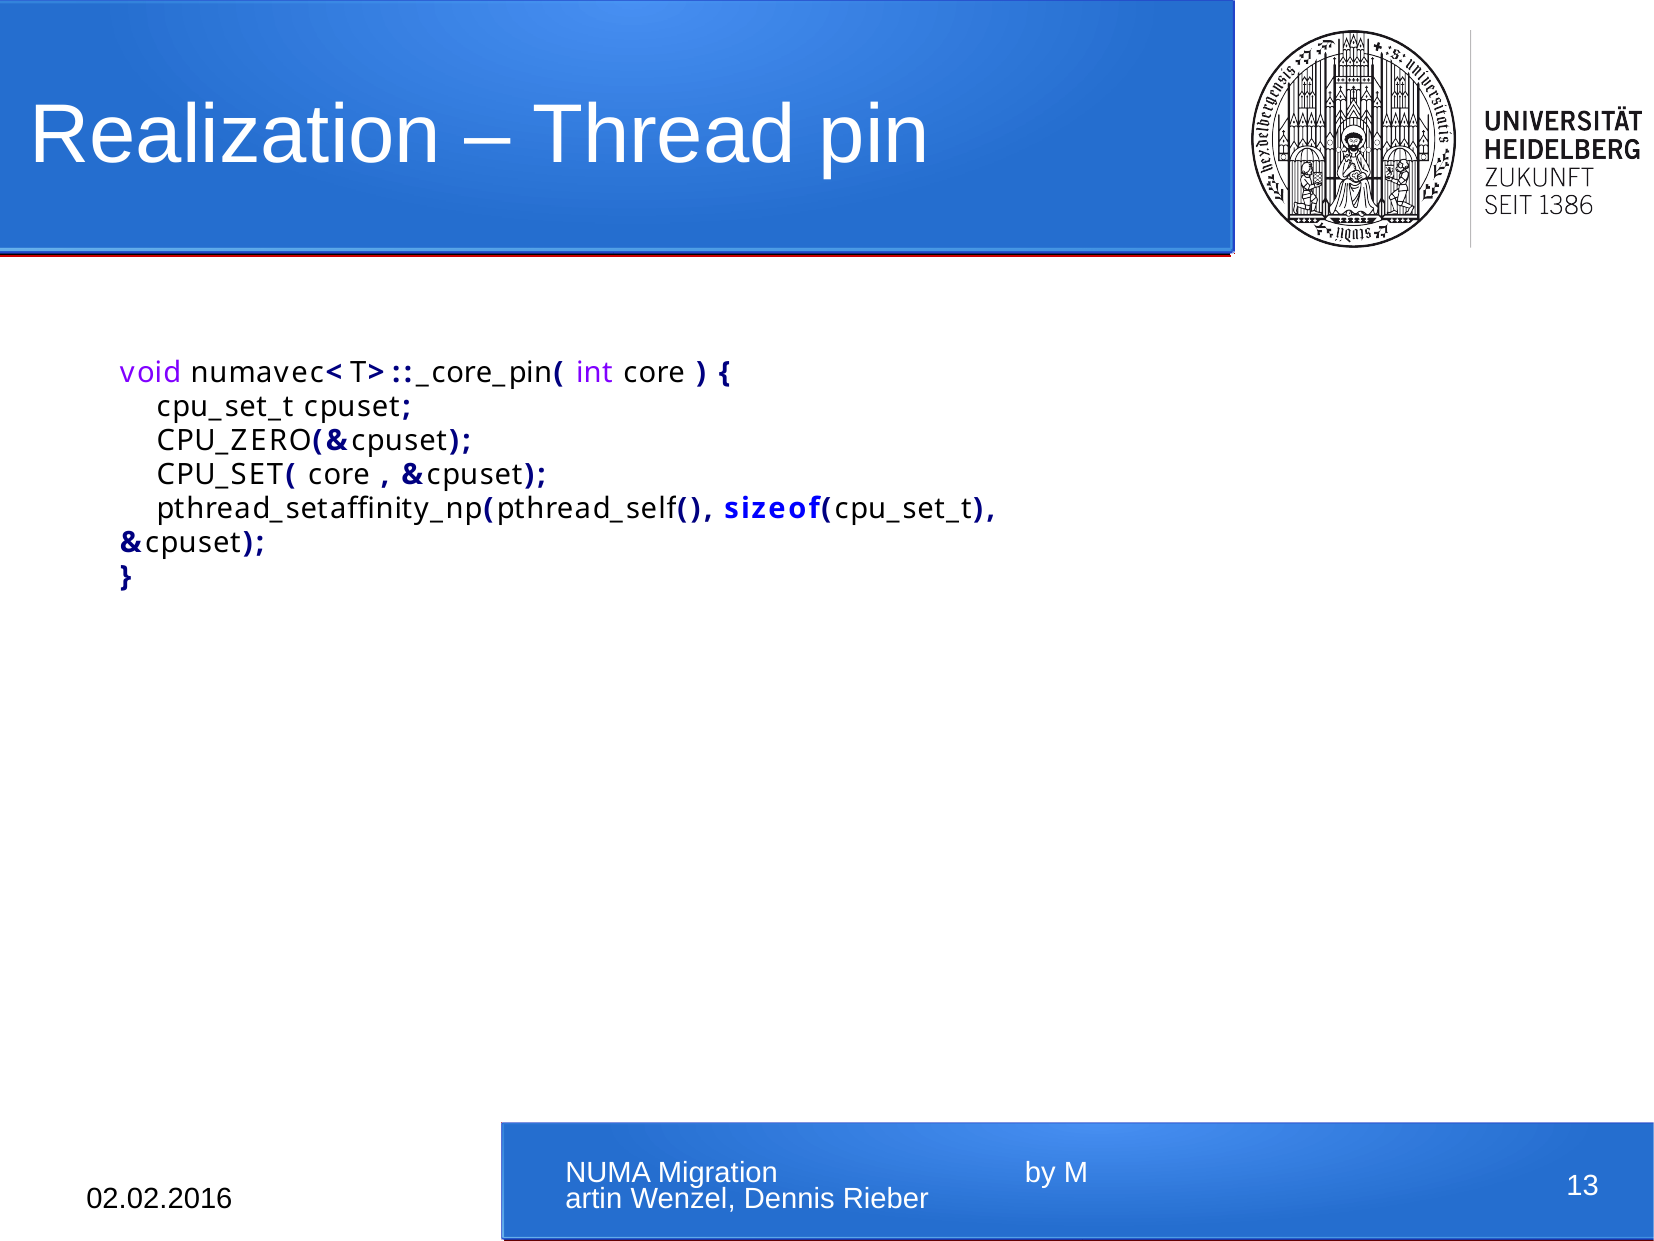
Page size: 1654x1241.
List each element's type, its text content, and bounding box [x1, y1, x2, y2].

picture [0, 0, 1238, 236]
picture [1251, 30, 1642, 248]
picture [496, 1121, 1654, 1241]
chart [0, 236, 1426, 595]
title Realization – Thread pin [29, 31, 1182, 236]
